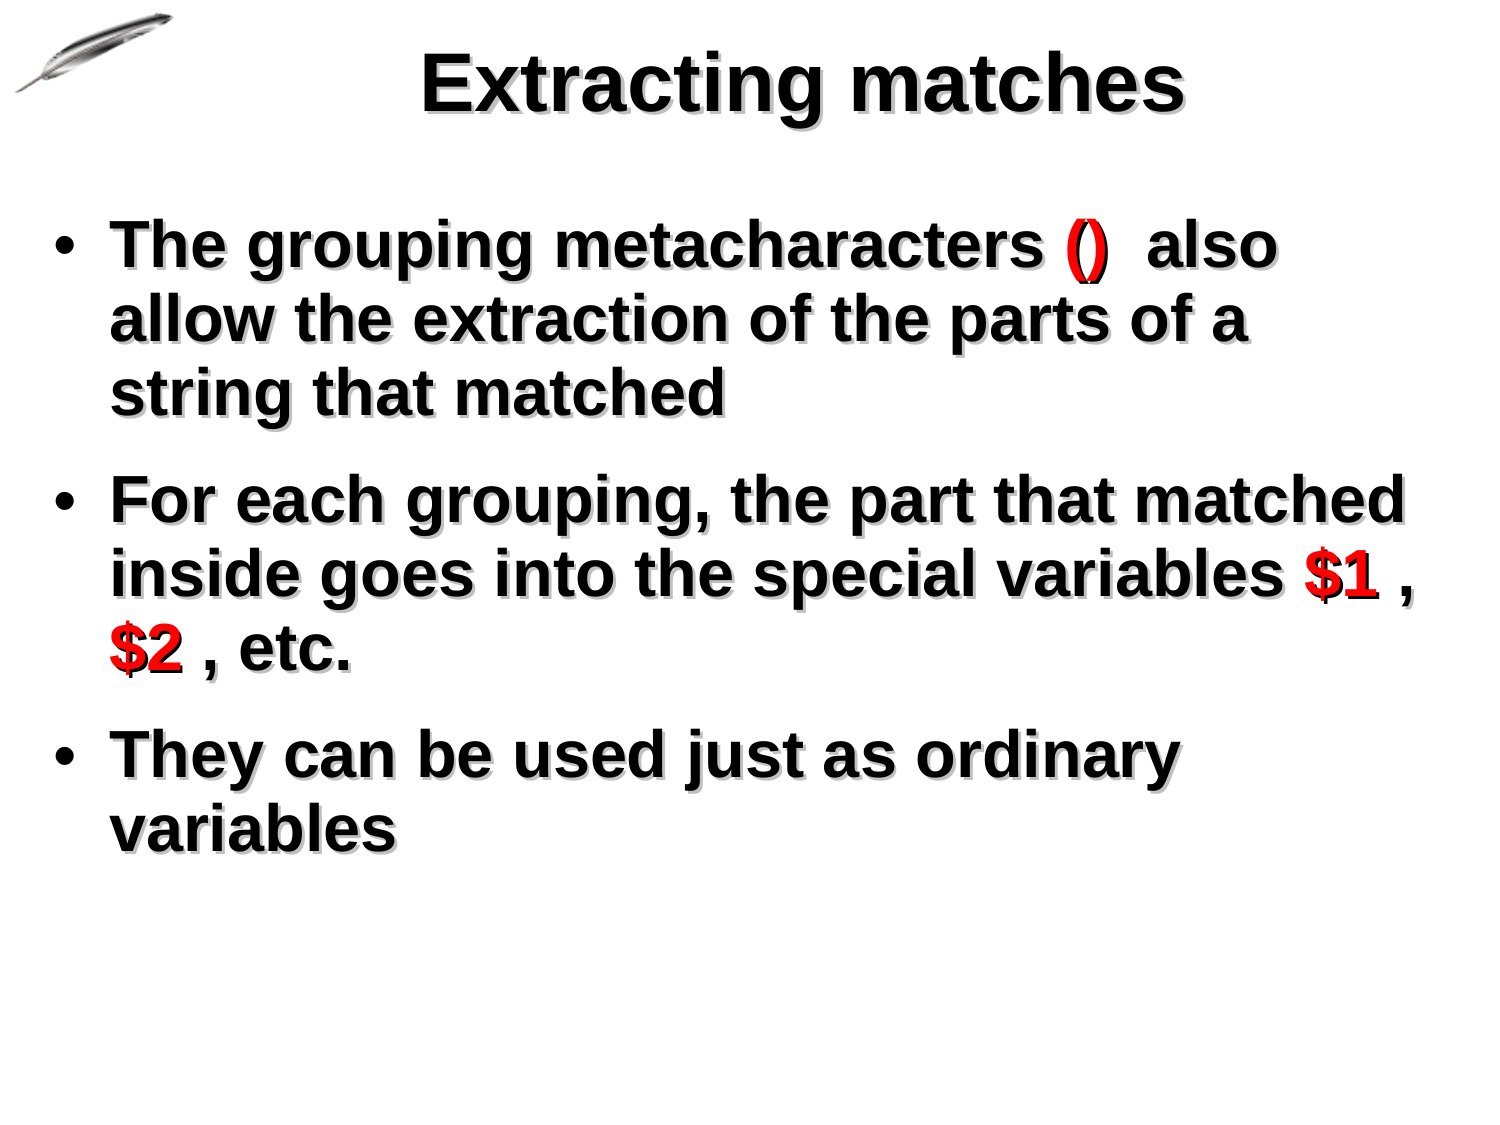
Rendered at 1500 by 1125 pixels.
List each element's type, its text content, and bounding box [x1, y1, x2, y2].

list The grouping metacharacters () also allow the extraction of the parts of a string that matched For each grouping, the part that matched inside goes into the special variables $1 , $2 , etc. They can be used just as ordinary variables [53, 207, 1447, 1084]
picture [11, 11, 179, 95]
title Extracting matches [419, 0, 1459, 176]
